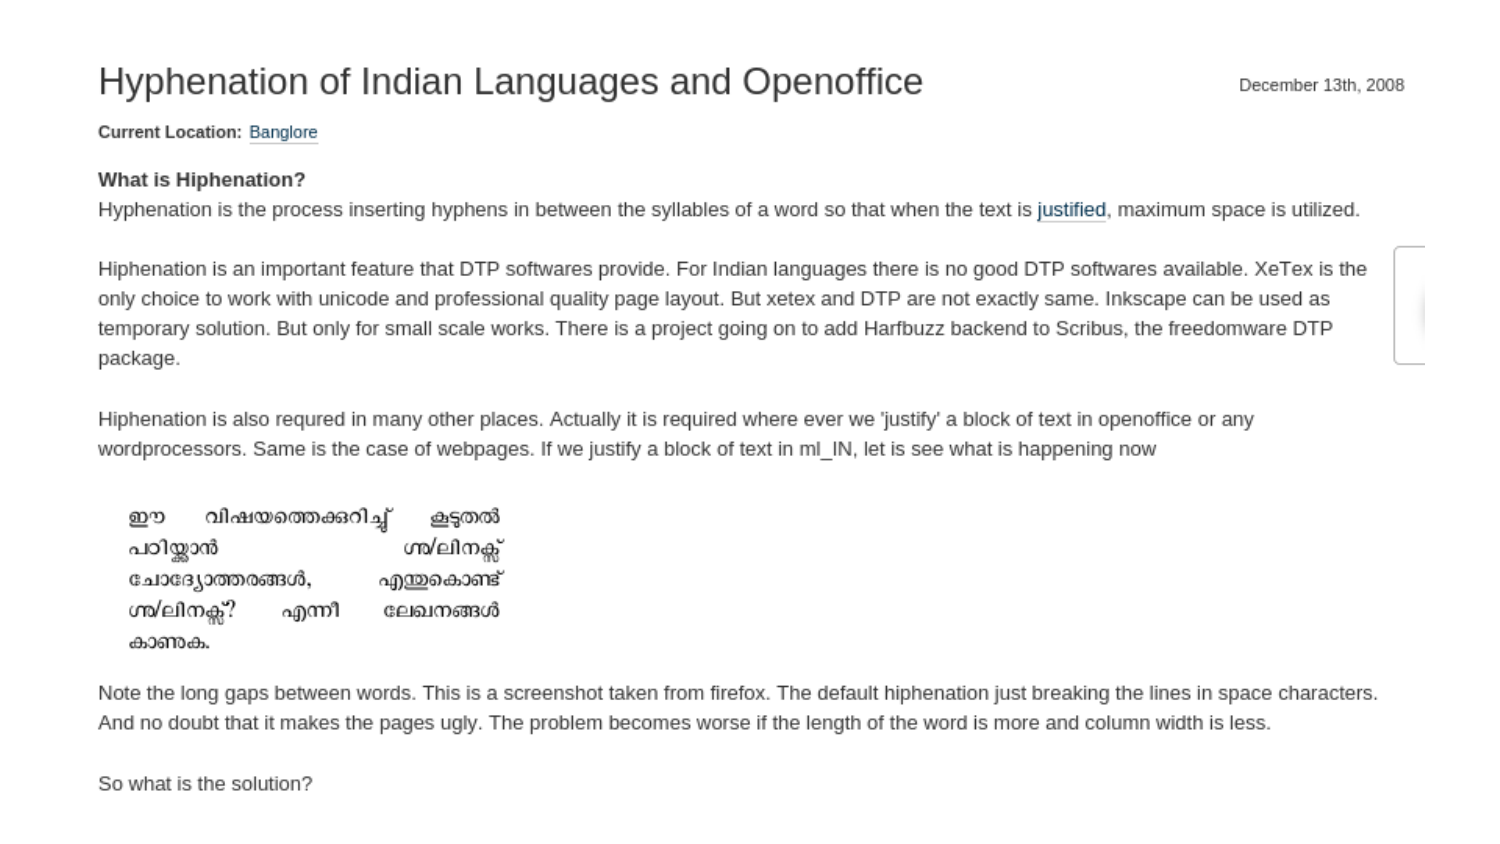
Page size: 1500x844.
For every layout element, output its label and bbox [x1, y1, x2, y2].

picture [75, 35, 1425, 808]
